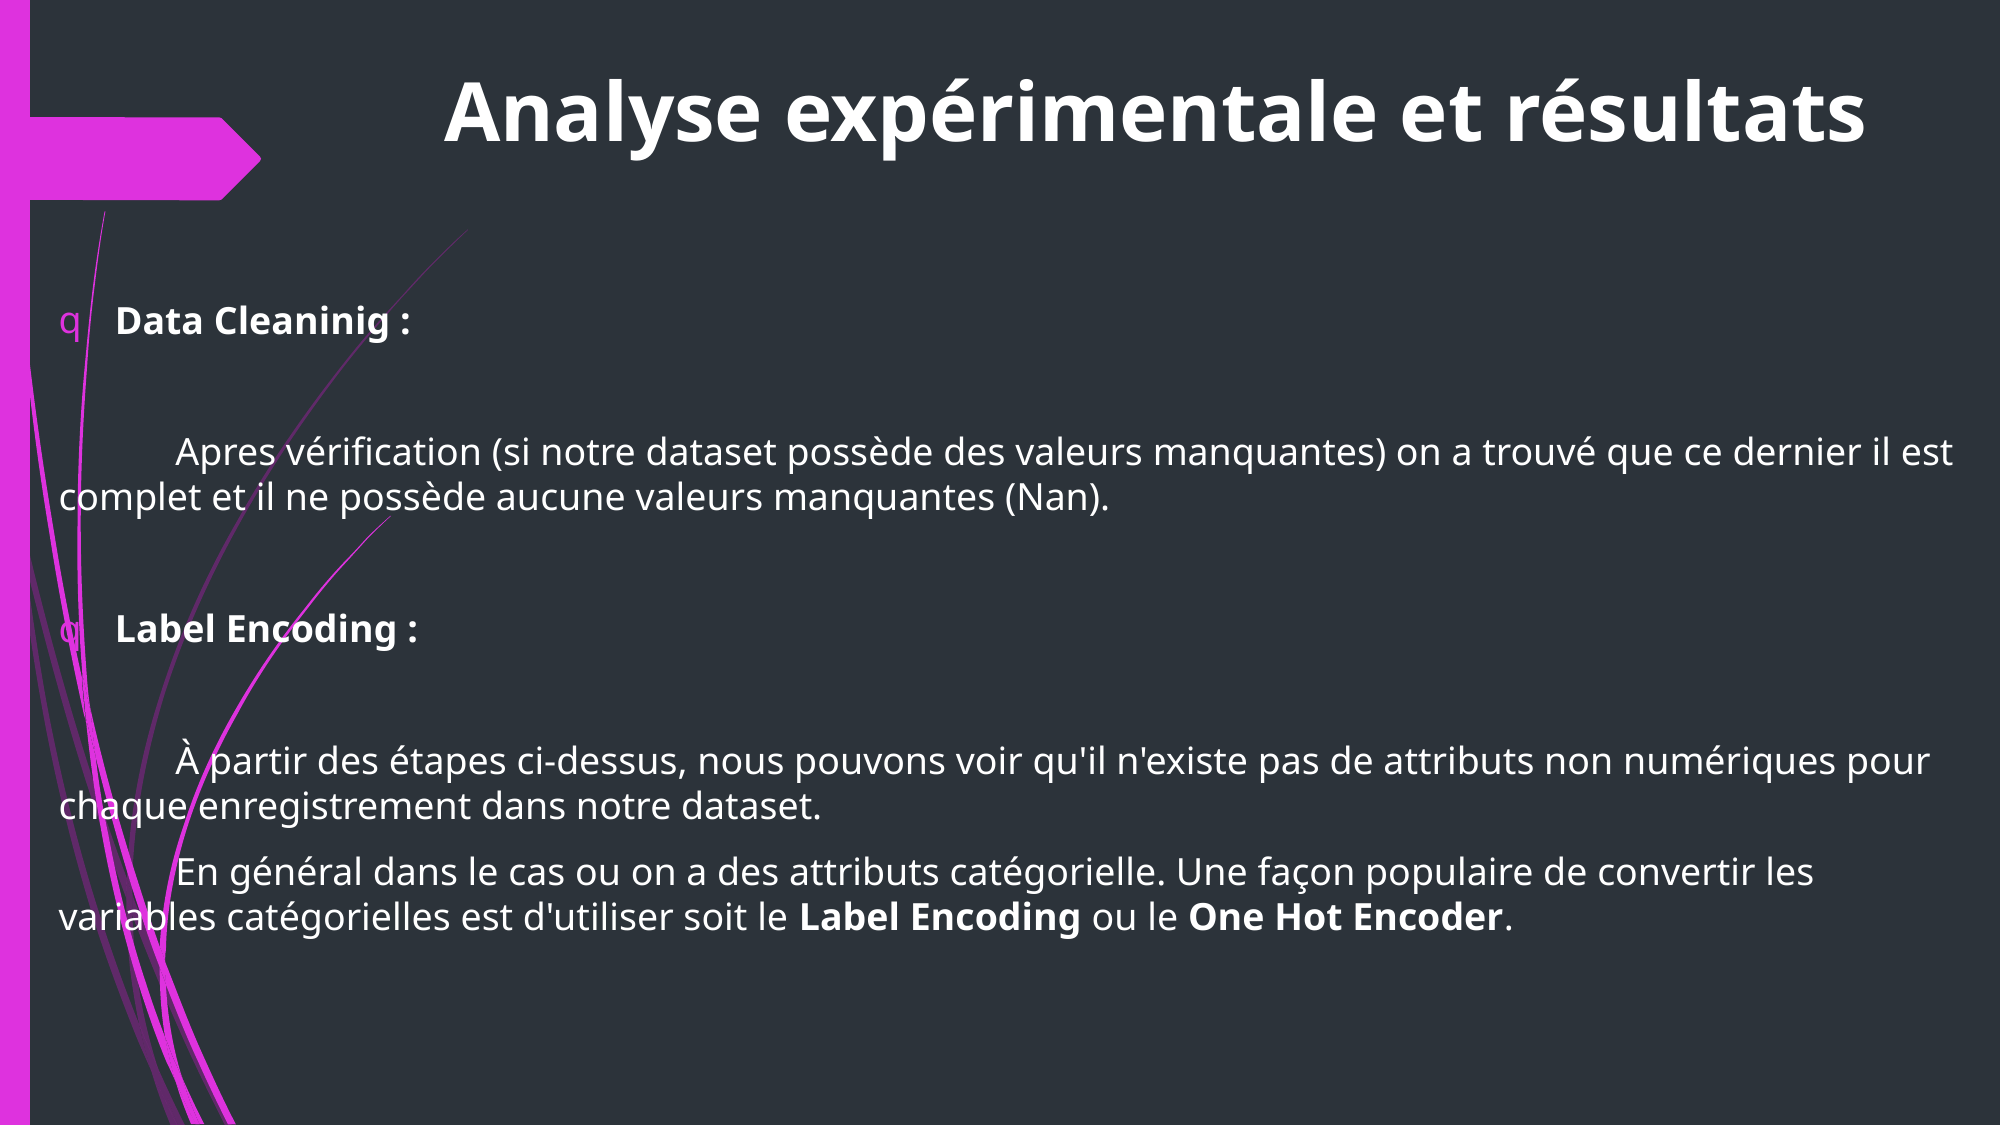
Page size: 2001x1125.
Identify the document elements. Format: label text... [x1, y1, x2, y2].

title Analyse expérimentale et résultats [424, 52, 1887, 177]
list Data Cleaninig : Apres vérification (si notre dataset possède des valeurs manquantes) on a trouvé que ce dernier il est complet et il ne possède aucune valeurs manquantes (Nan). Label Encoding : À partir des étapes ci-dessus, nous pouvons voir qu'il n'existe pas de attributs non numériques pour chaque enregistrement dans notre dataset. En général dans le cas ou on a des attributs catégorielle. Une façon populaire de convertir les variables catégorielles est d'utiliser soit le Label Encoding ou le One Hot Encoder. [43, 289, 1985, 1040]
